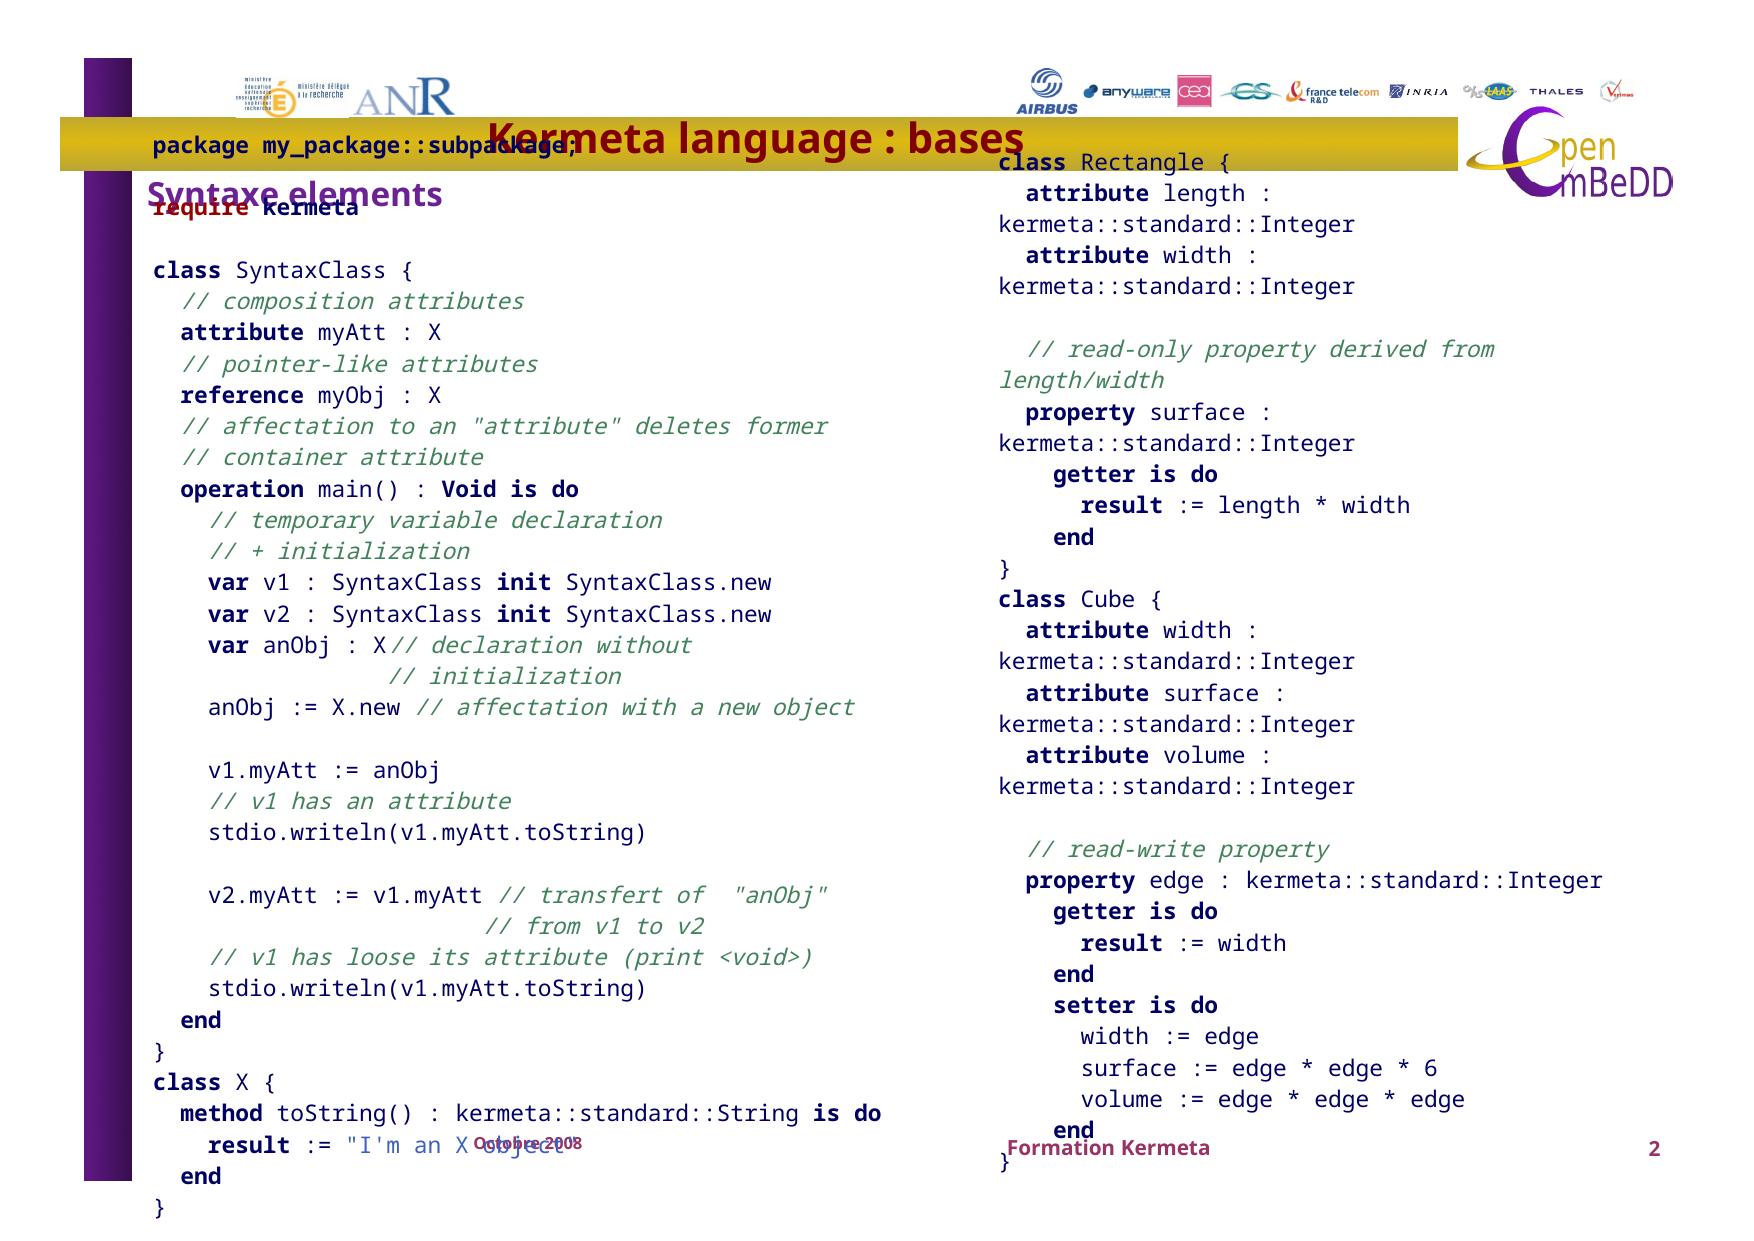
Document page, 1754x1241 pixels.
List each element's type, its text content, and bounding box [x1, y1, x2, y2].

picture [1175, 166, 1223, 171]
picture [84, 58, 132, 108]
picture [236, 77, 349, 108]
text_box package my_package::subpackage; require kermeta class SyntaxClass { // composition attributes attribute myAtt : X // pointer-like attributes reference myObj : X // affectation to an "attribute" deletes former // container attribute operation main() : Void is do // temporary variable declaration // + initialization var v1 : SyntaxClass init SyntaxClass.new var v2 : SyntaxClass init SyntaxClass.new var anObj : X // declaration without // initialization anObj := X.new // affectation with a new object v1.myAtt := anObj // v1 has an attribute stdio.writeln(v1.myAtt.toString) v2.myAtt := v1.myAtt // transfert of "anObj" // from v1 to v2 // v1 has loose its attribute (print <void>) stdio.writeln(v1.myAtt.toString) end } class X { method toString() : kermeta::standard::String is do result := "I'm an X object" end } [138, 208, 977, 1143]
list Syntaxe elements [147, 170, 585, 208]
picture [1225, 117, 1458, 171]
title Kermeta language : bases [59, 108, 1453, 166]
text_box class Rectangle { attribute length : kermeta::standard::Integer attribute width : kermeta::standard::Integer // read-only property derived from length/width property surface : kermeta::standard::Integer getter is do result := length * width end } class Cube { attribute width : kermeta::standard::Integer attribute surface : kermeta::standard::Integer attribute volume : kermeta::standard::Integer // read-write property property edge : kermeta::standard::Integer getter is do result := width end setter is do width := edge surface := edge * edge * 6 volume := edge * edge * edge end } [983, 207, 1636, 1114]
picture [353, 77, 455, 108]
picture [1016, 68, 1673, 197]
picture [60, 166, 1173, 1181]
